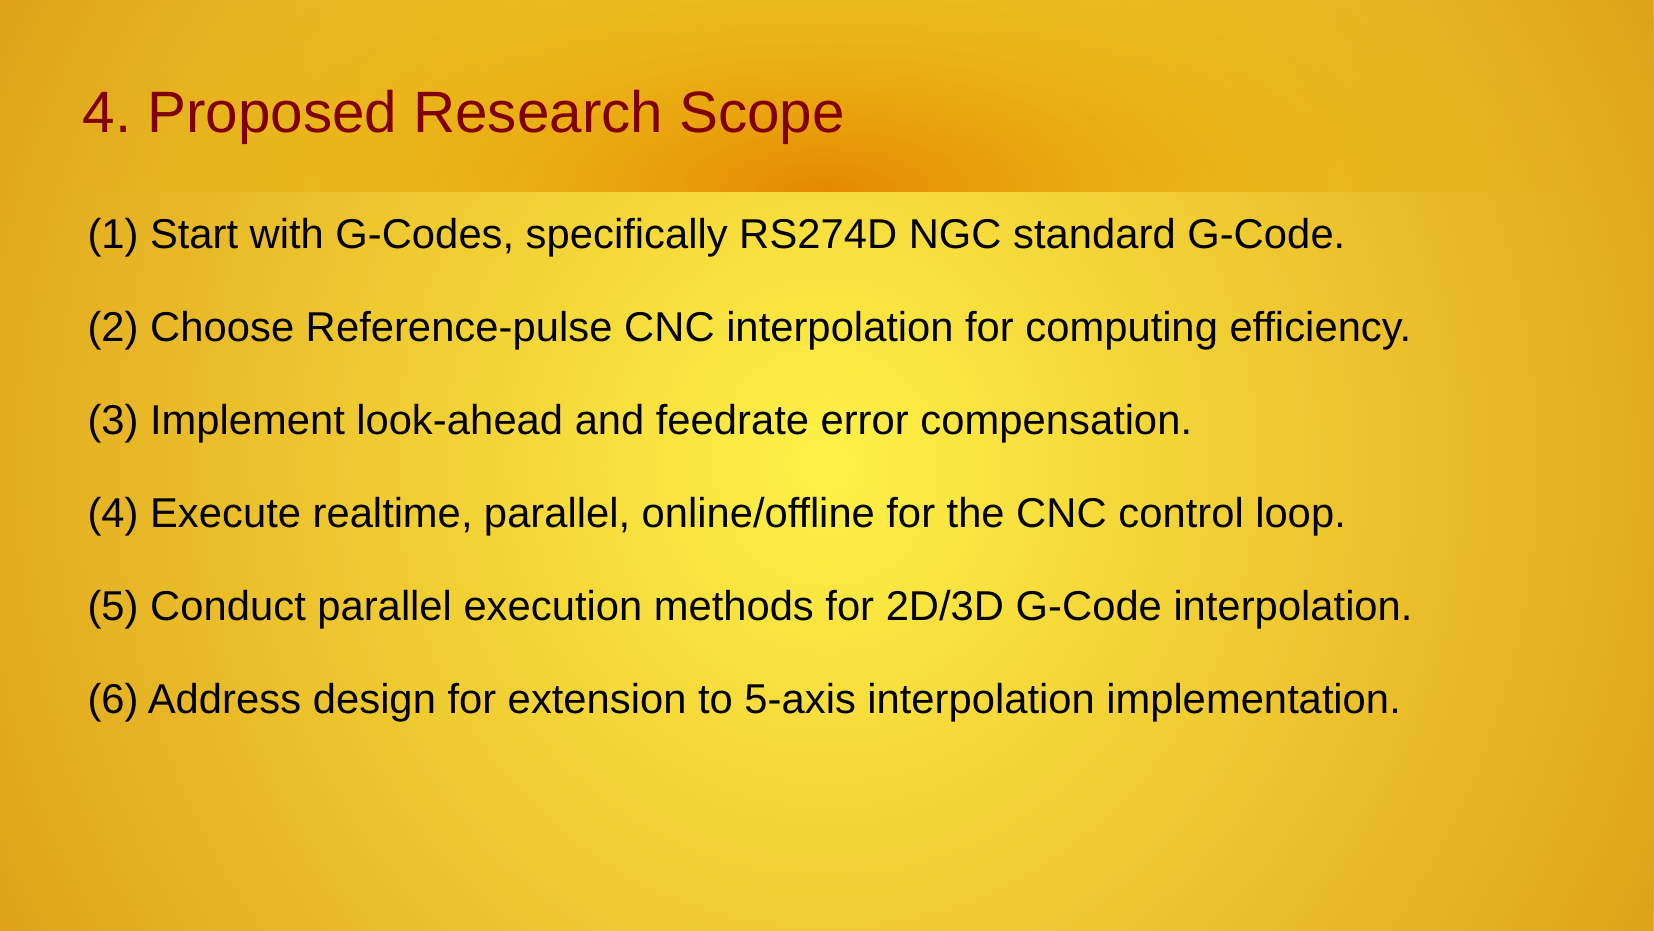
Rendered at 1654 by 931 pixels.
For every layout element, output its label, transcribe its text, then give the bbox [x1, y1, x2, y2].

text_box (1) Start with G-Codes, specifically RS274D NGC standard G-Code. (2) Choose Reference-pulse CNC interpolation for computing efficiency. (3) Implement look-ahead and feedrate error compensation. (4) Execute realtime, parallel, online/offline for the CNC control loop. (5) Conduct parallel execution methods for 2D/3D G-Code interpolation. (6) Address design for extension to 5-axis interpolation implementation. [72, 203, 1562, 888]
title 4. Proposed Research Scope [82, 35, 1571, 189]
